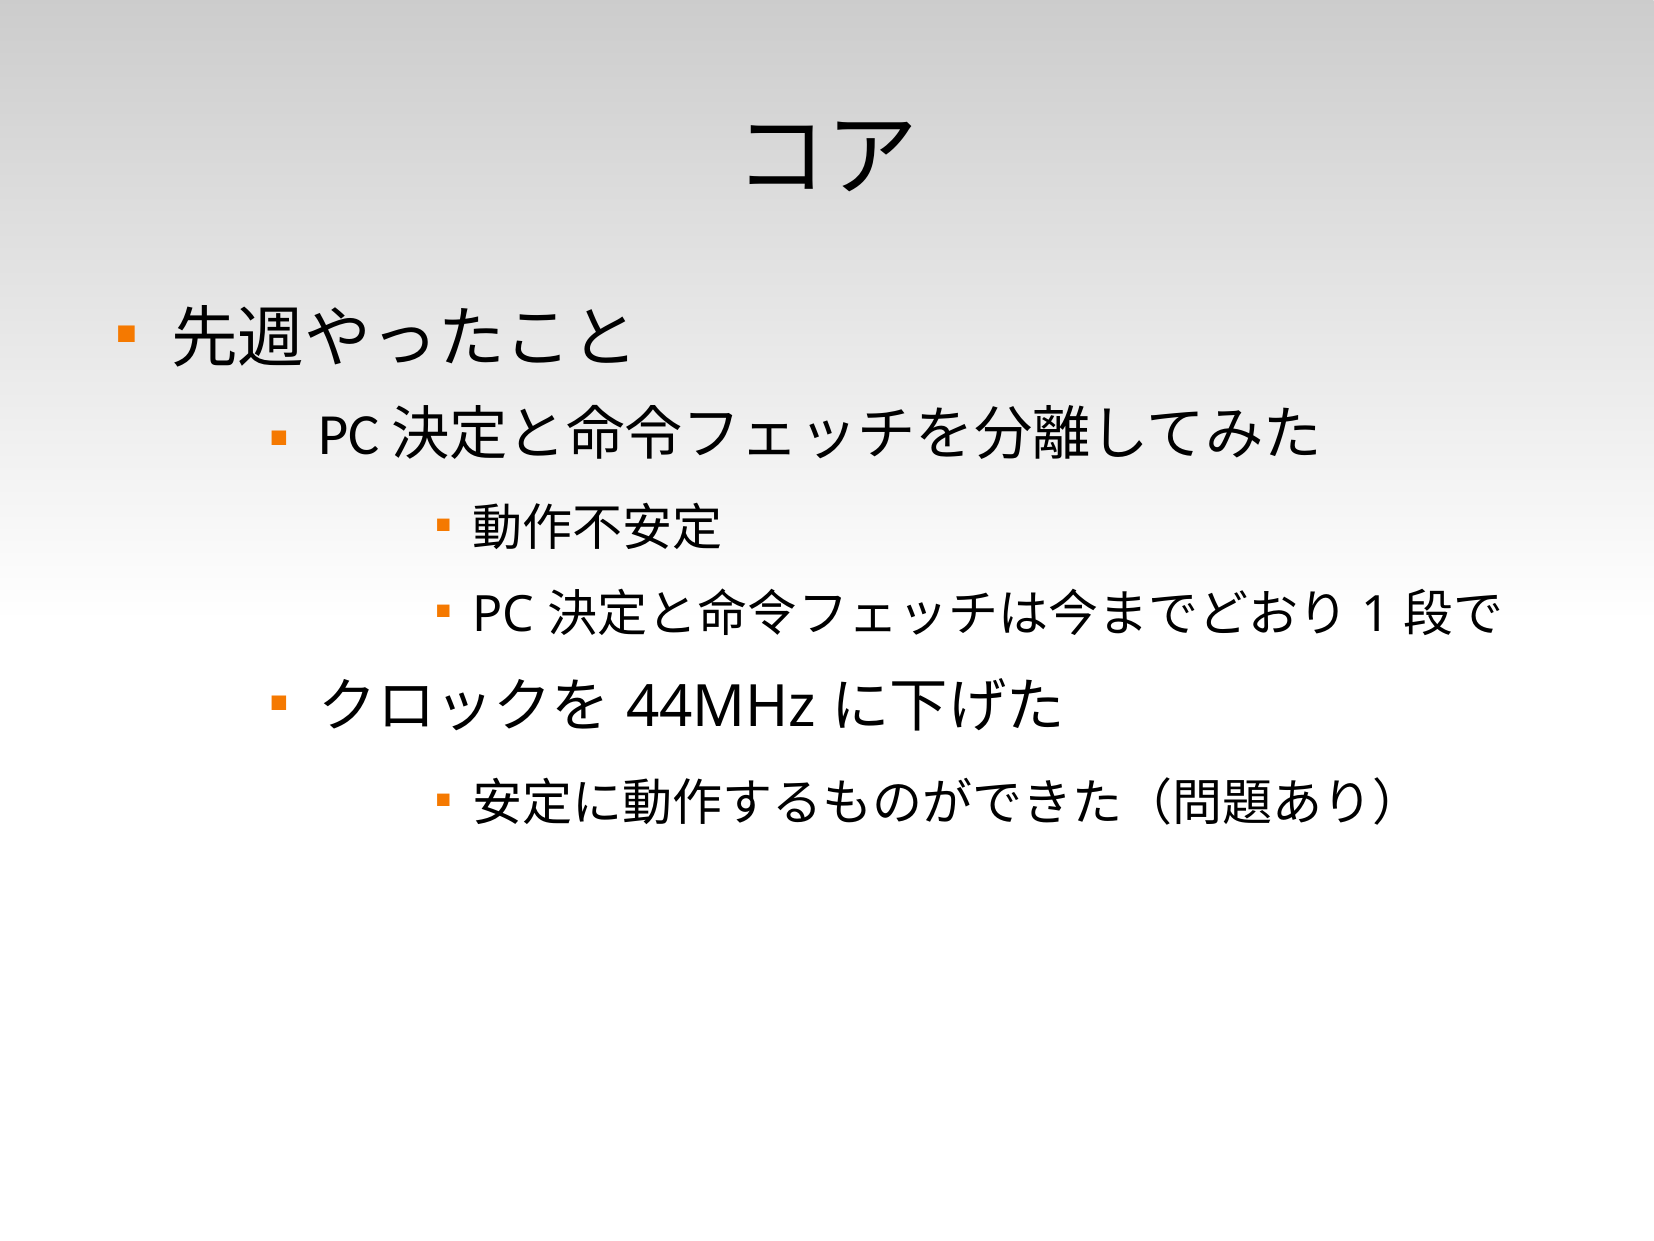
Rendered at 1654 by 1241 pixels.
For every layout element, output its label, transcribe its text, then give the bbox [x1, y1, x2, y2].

title コア [82, 49, 1571, 257]
list 先週やったこと PC決定と命令フェッチを分離してみた 動作不安定 PC決定と命令フェッチは今までどおり1段で クロックを44MHzに下げた 安定に動作するものができた（問題あり） [82, 290, 1571, 1109]
